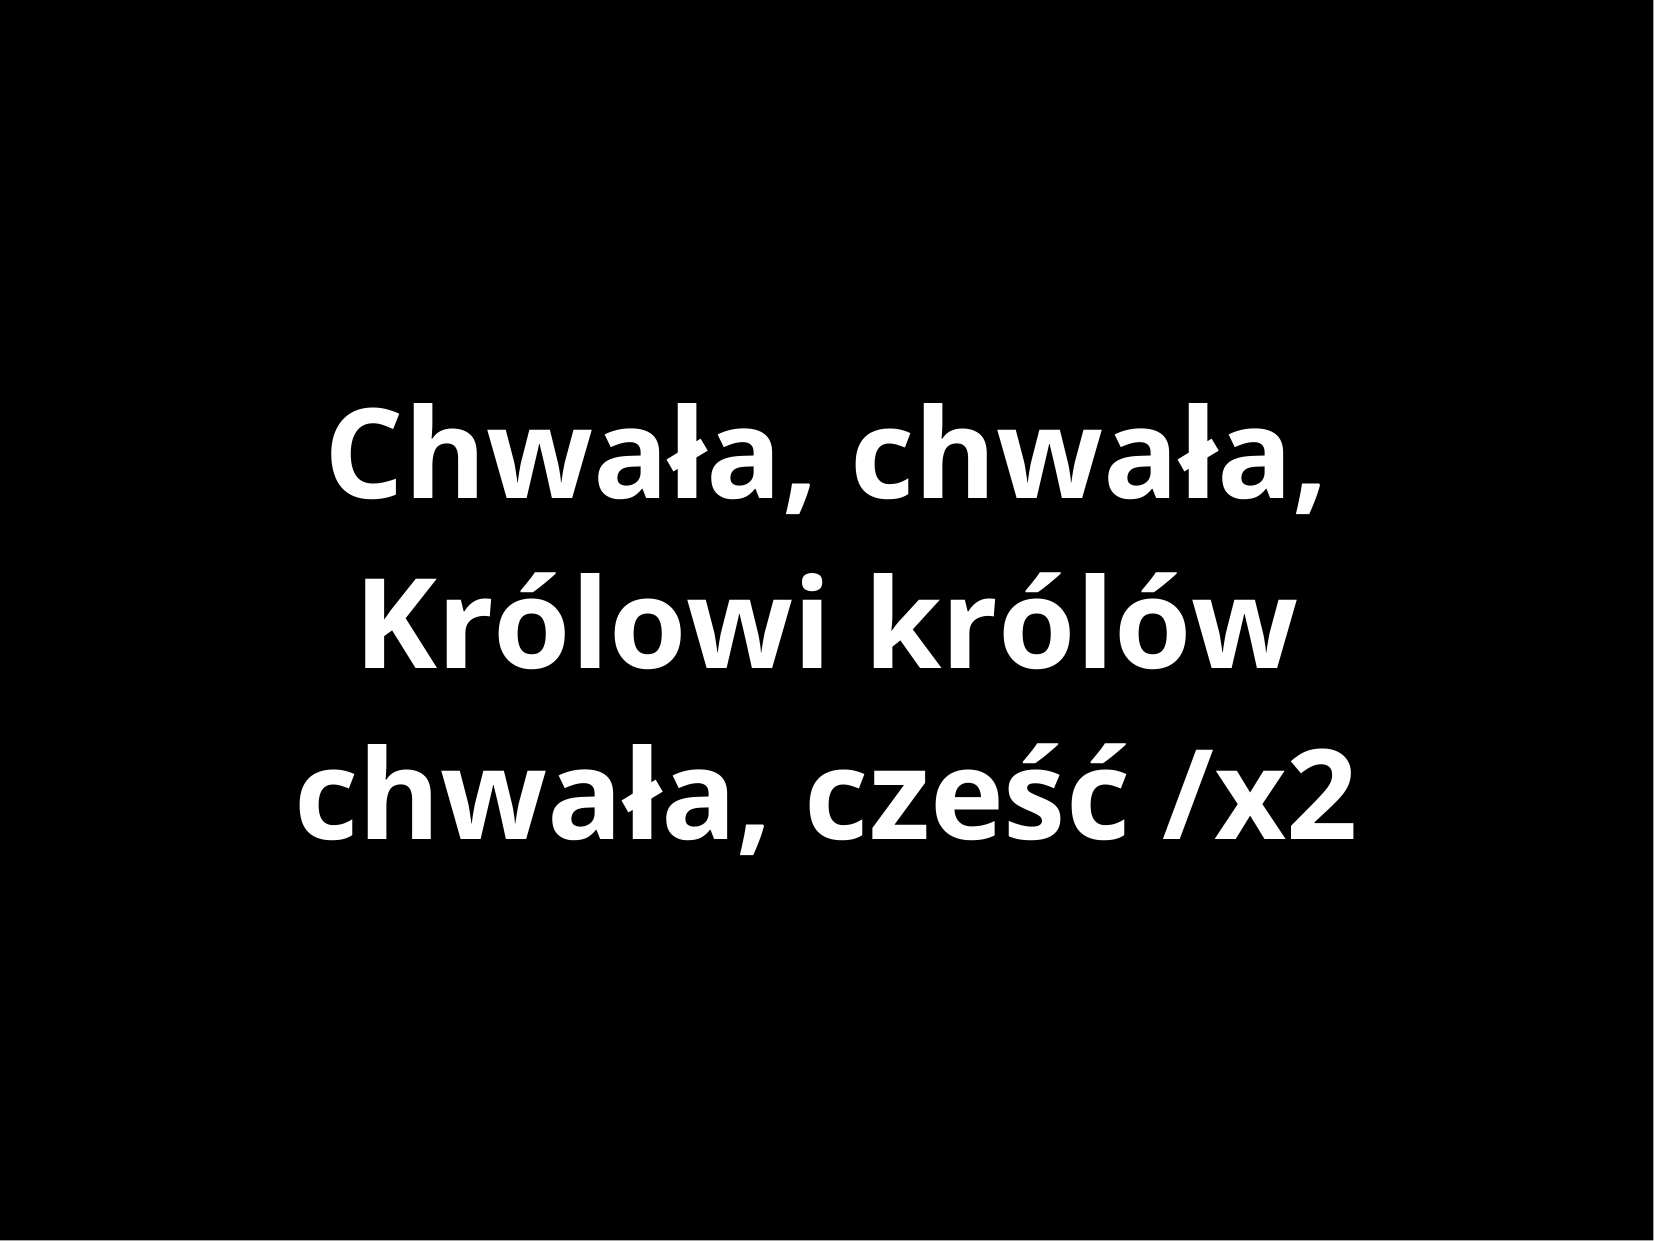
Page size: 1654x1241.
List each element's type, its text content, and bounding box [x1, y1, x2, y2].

title Chwała, chwała, Królowi królów chwała, cześć /x2 [0, 0, 1654, 1241]
